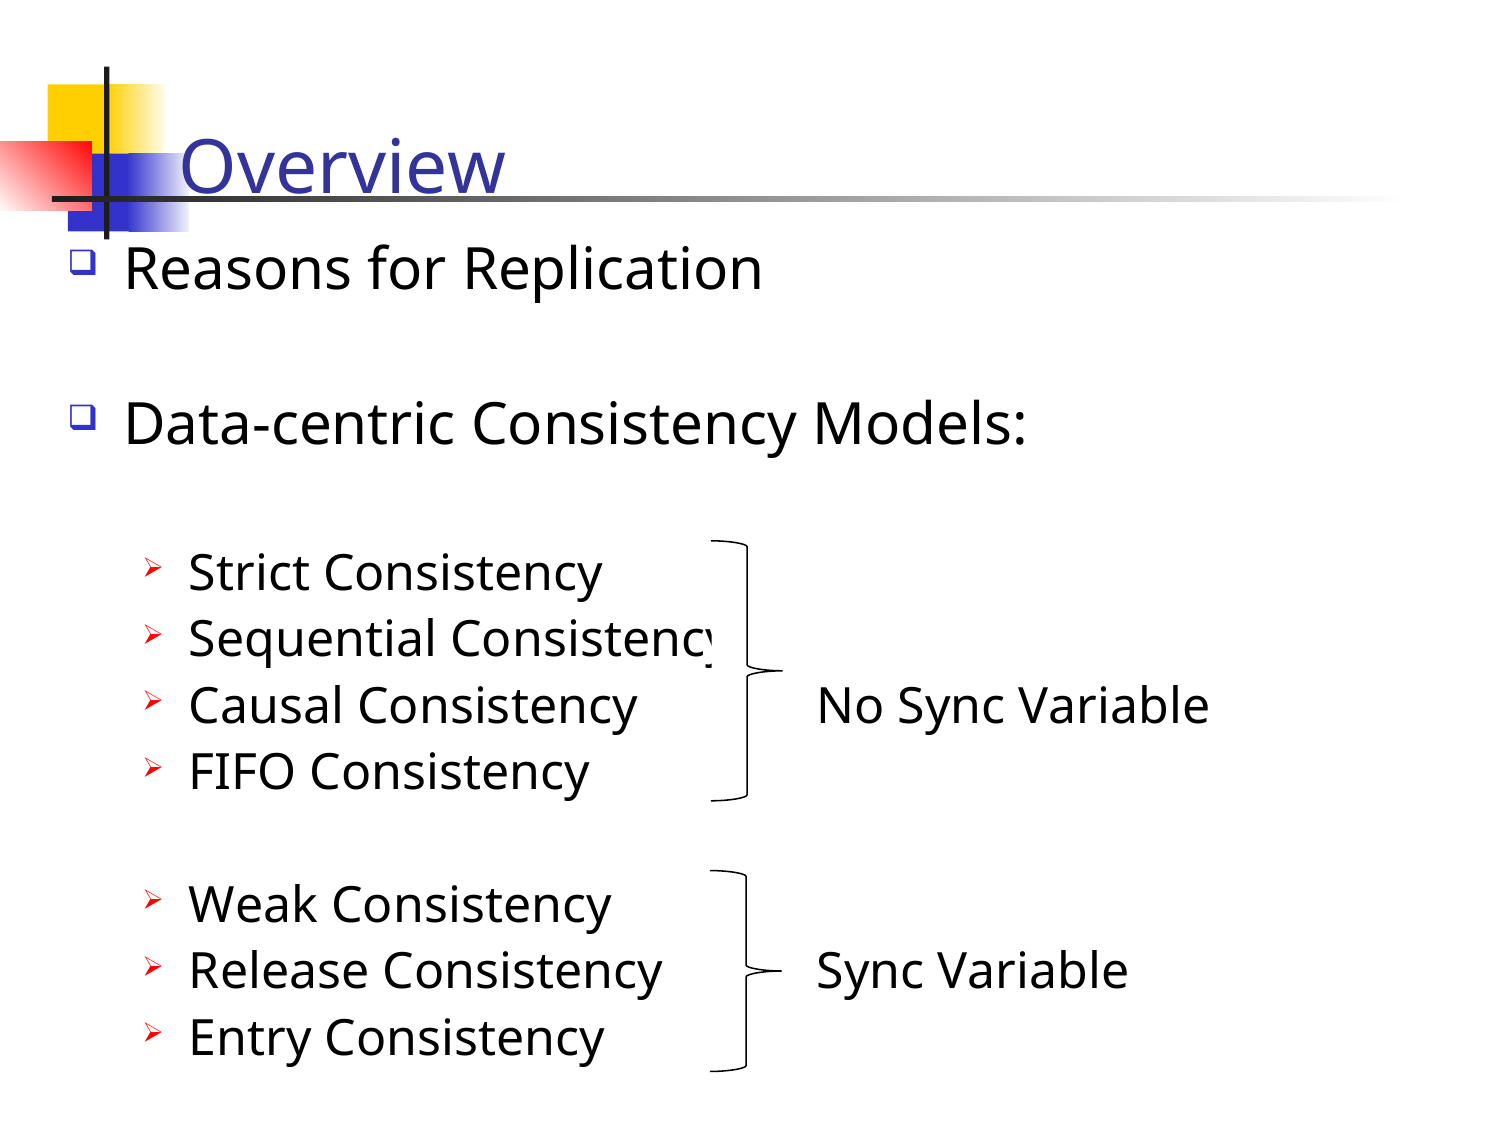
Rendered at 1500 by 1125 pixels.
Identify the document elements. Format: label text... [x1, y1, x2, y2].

text_box [711, 540, 783, 801]
text_box Overview [163, 78, 1443, 216]
text_box Reasons for Replication Data-centric Consistency Models: Strict Consistency Sequential Consistency Causal Consistency No Sync Variable FIFO Consistency Weak Consistency Release Consistency Sync Variable Entry Consistency [52, 231, 1442, 1070]
text_box [710, 870, 782, 1072]
